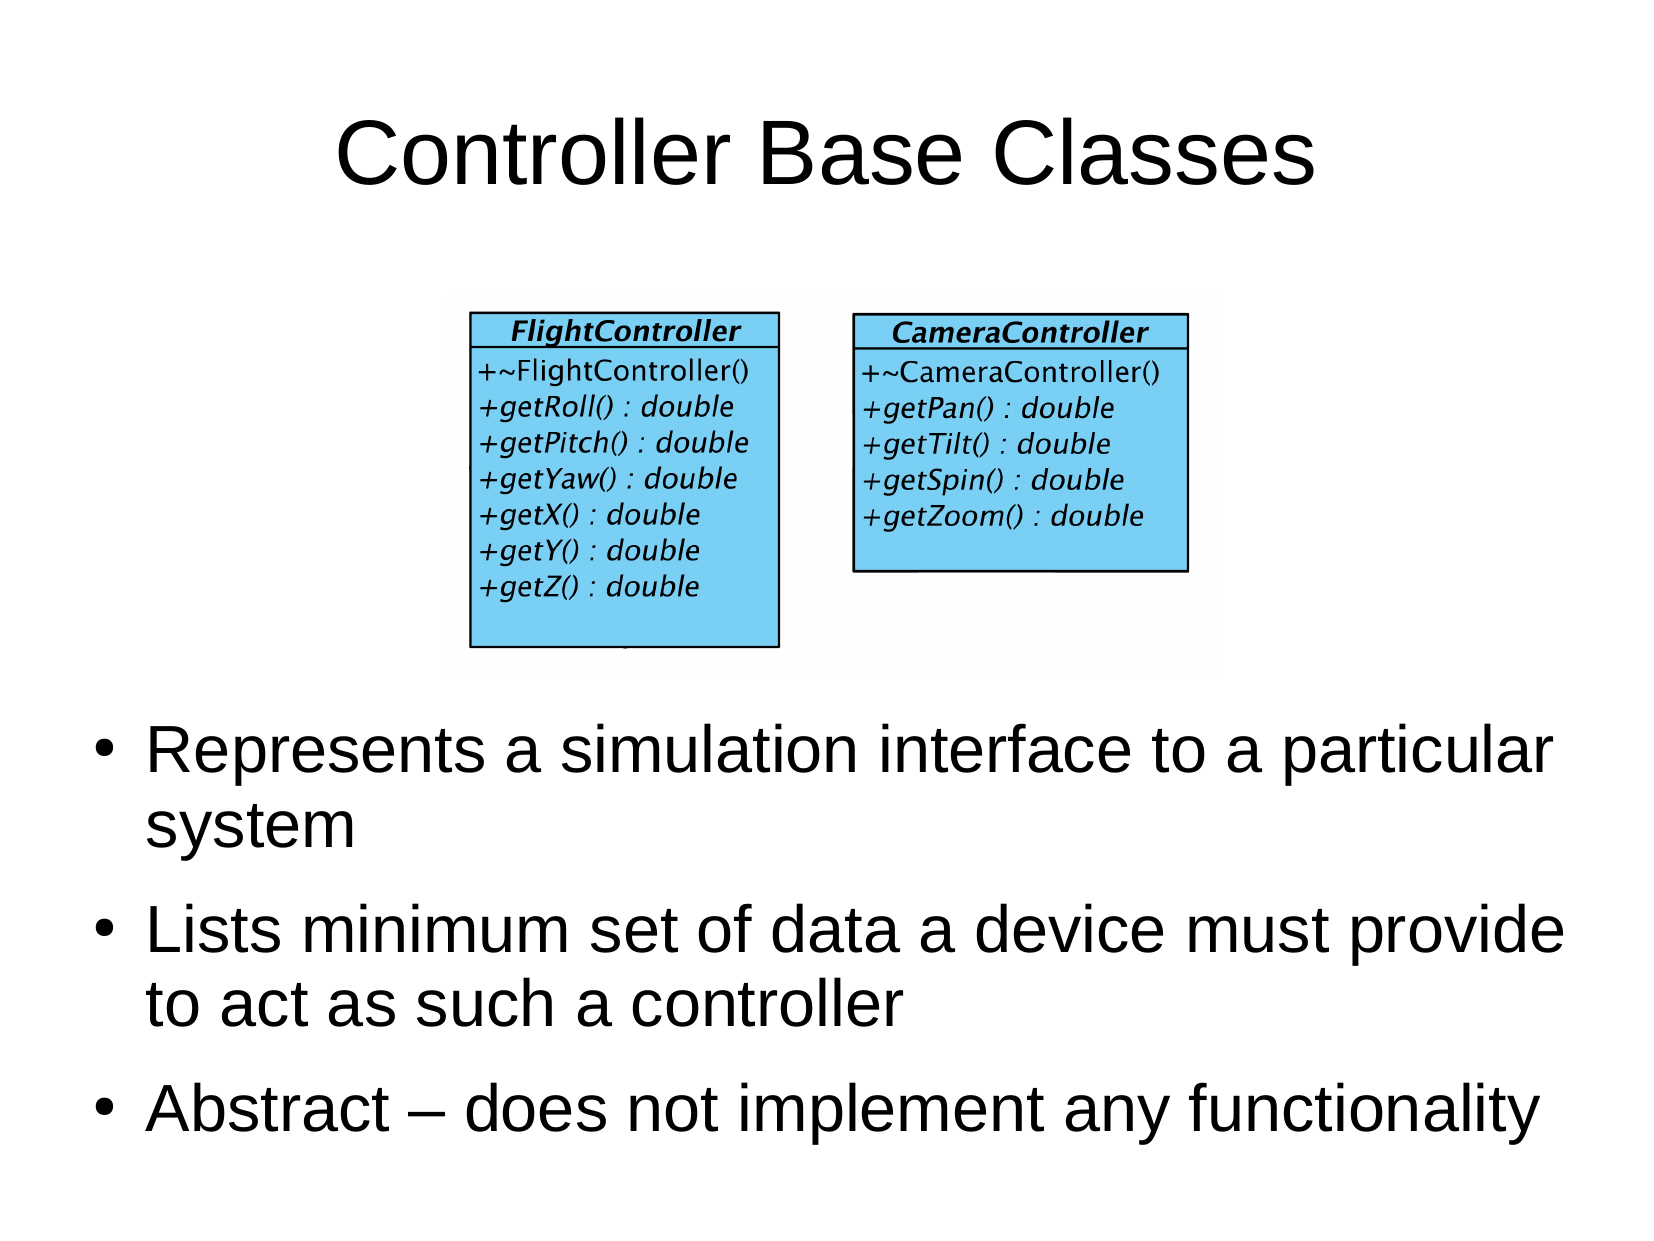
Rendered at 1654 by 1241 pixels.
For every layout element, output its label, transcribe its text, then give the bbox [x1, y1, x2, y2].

title Controller Base Classes [82, 49, 1571, 257]
list Represents a simulation interface to a particular system Lists minimum set of data a device must provide to act as such a controller Abstract – does not implement any functionality [75, 712, 1572, 1146]
picture [441, 290, 1217, 676]
